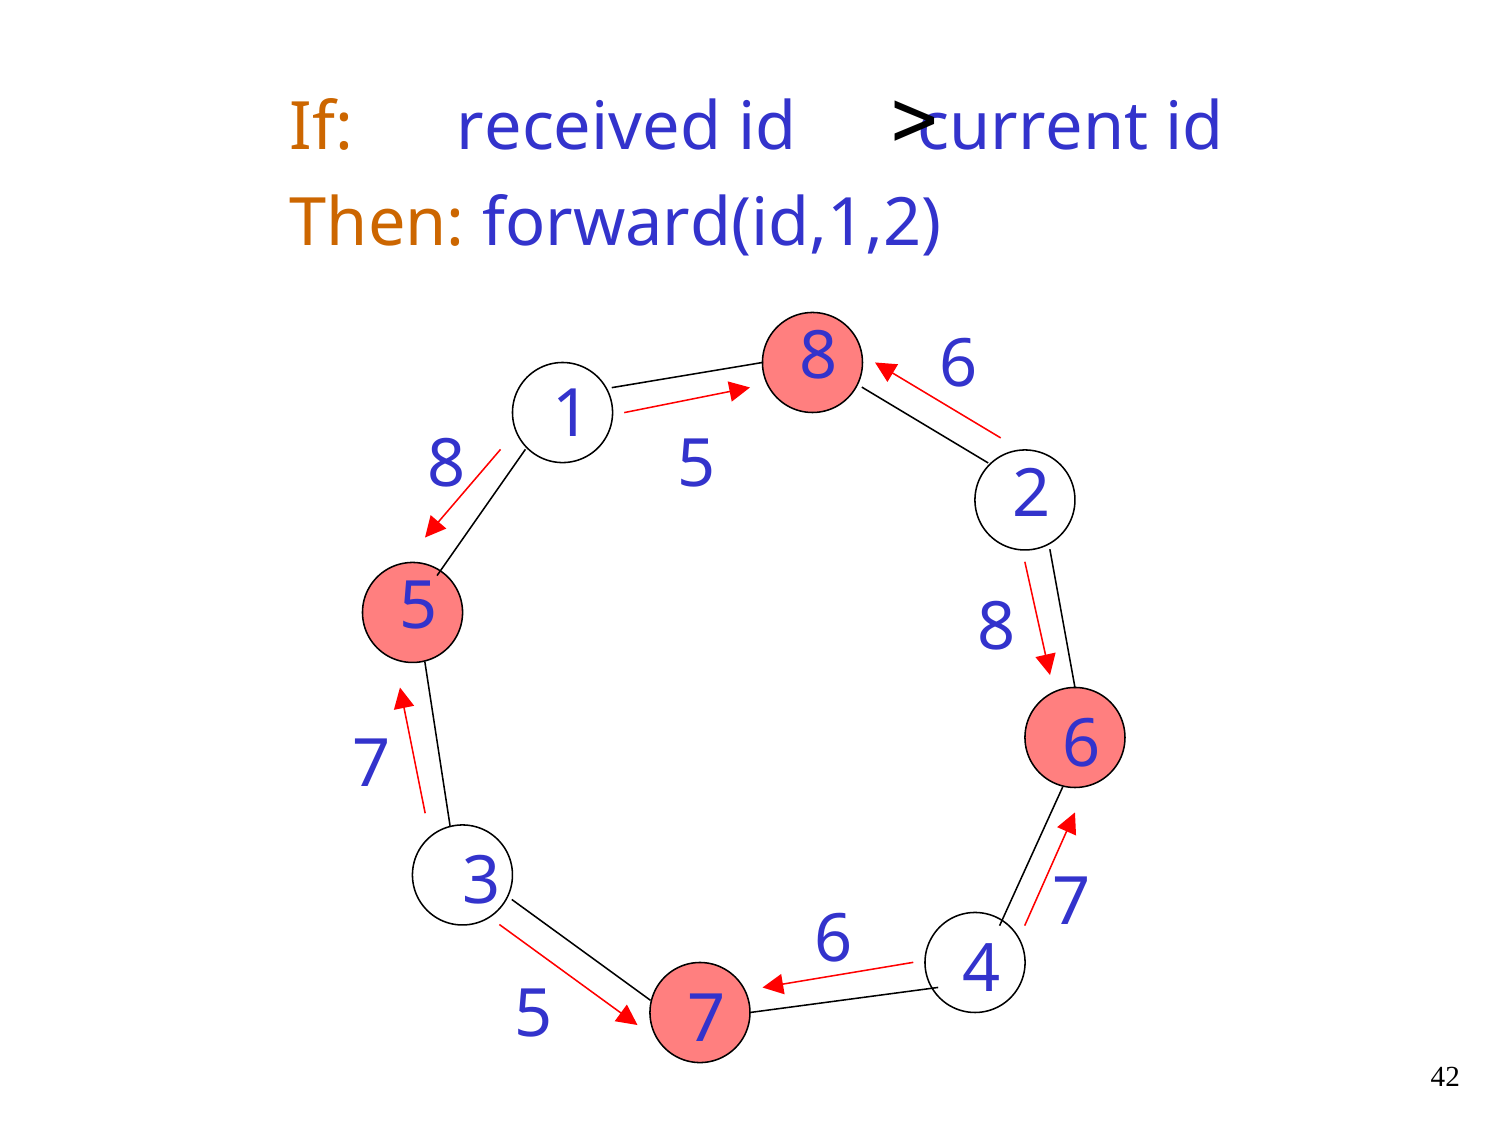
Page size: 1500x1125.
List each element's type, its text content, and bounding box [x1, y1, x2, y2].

text_box [762, 321, 846, 413]
text_box 7 [672, 966, 741, 1063]
text_box 6 [800, 887, 868, 983]
text_box [681, 962, 719, 966]
text_box 8 [784, 304, 853, 400]
text_box [1024, 696, 1047, 779]
text_box 3 [447, 829, 516, 925]
text_box 4 [947, 916, 1016, 1013]
chart [887, 99, 938, 150]
text_box [453, 583, 463, 642]
text_box If: received id current id Then: forward(id,1,2) [274, 74, 1240, 267]
text_box 8 [412, 412, 481, 508]
text_box <number> [1162, 1049, 1476, 1101]
text_box 5 [384, 554, 453, 650]
text_box 6 [924, 312, 993, 408]
text_box 6 [1047, 691, 1116, 788]
text_box 1 [537, 362, 606, 458]
text_box [1116, 708, 1126, 767]
text_box [362, 571, 446, 663]
text_box [853, 333, 863, 392]
text_box [1056, 687, 1094, 691]
text_box [741, 983, 750, 1042]
text_box 5 [662, 412, 731, 508]
text_box 8 [962, 574, 1031, 671]
text_box 7 [1037, 849, 1106, 946]
text_box 5 [500, 962, 568, 1058]
text_box 2 [997, 441, 1066, 538]
text_box 7 [337, 712, 406, 808]
text_box [649, 971, 672, 1054]
